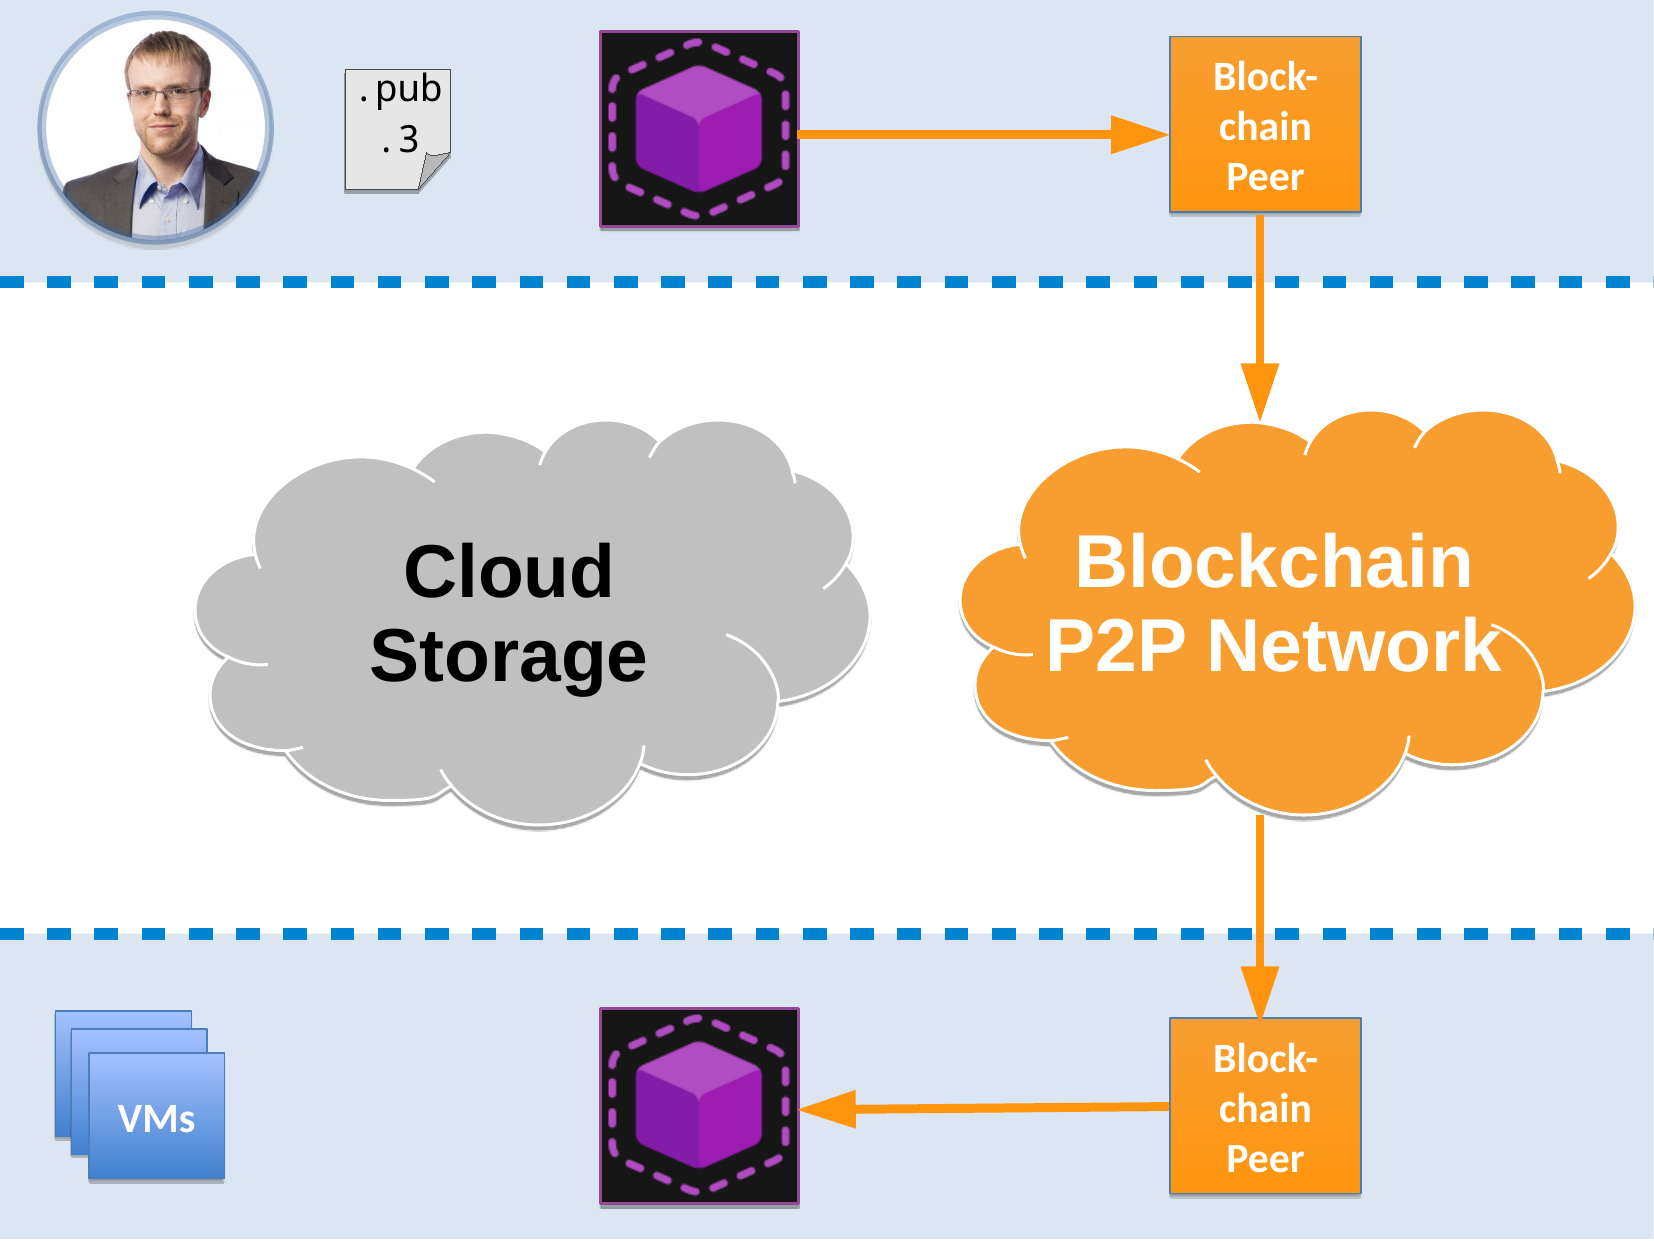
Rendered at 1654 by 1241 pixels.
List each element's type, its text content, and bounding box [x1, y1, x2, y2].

text_box VMs [88, 1053, 225, 1179]
text_box VMs [71, 1028, 208, 1155]
text_box VMs [55, 1010, 192, 1137]
text_box [0, 0, 1654, 283]
text_box .pub .3 [345, 69, 451, 190]
text_box Block-chain Peer [1170, 1018, 1362, 1194]
text_box Blockchain P2P Network [960, 410, 1636, 816]
text_box [0, 933, 1654, 1239]
text_box Block-chain Peer [1170, 36, 1362, 212]
text_box Cloud Storage [195, 420, 871, 826]
